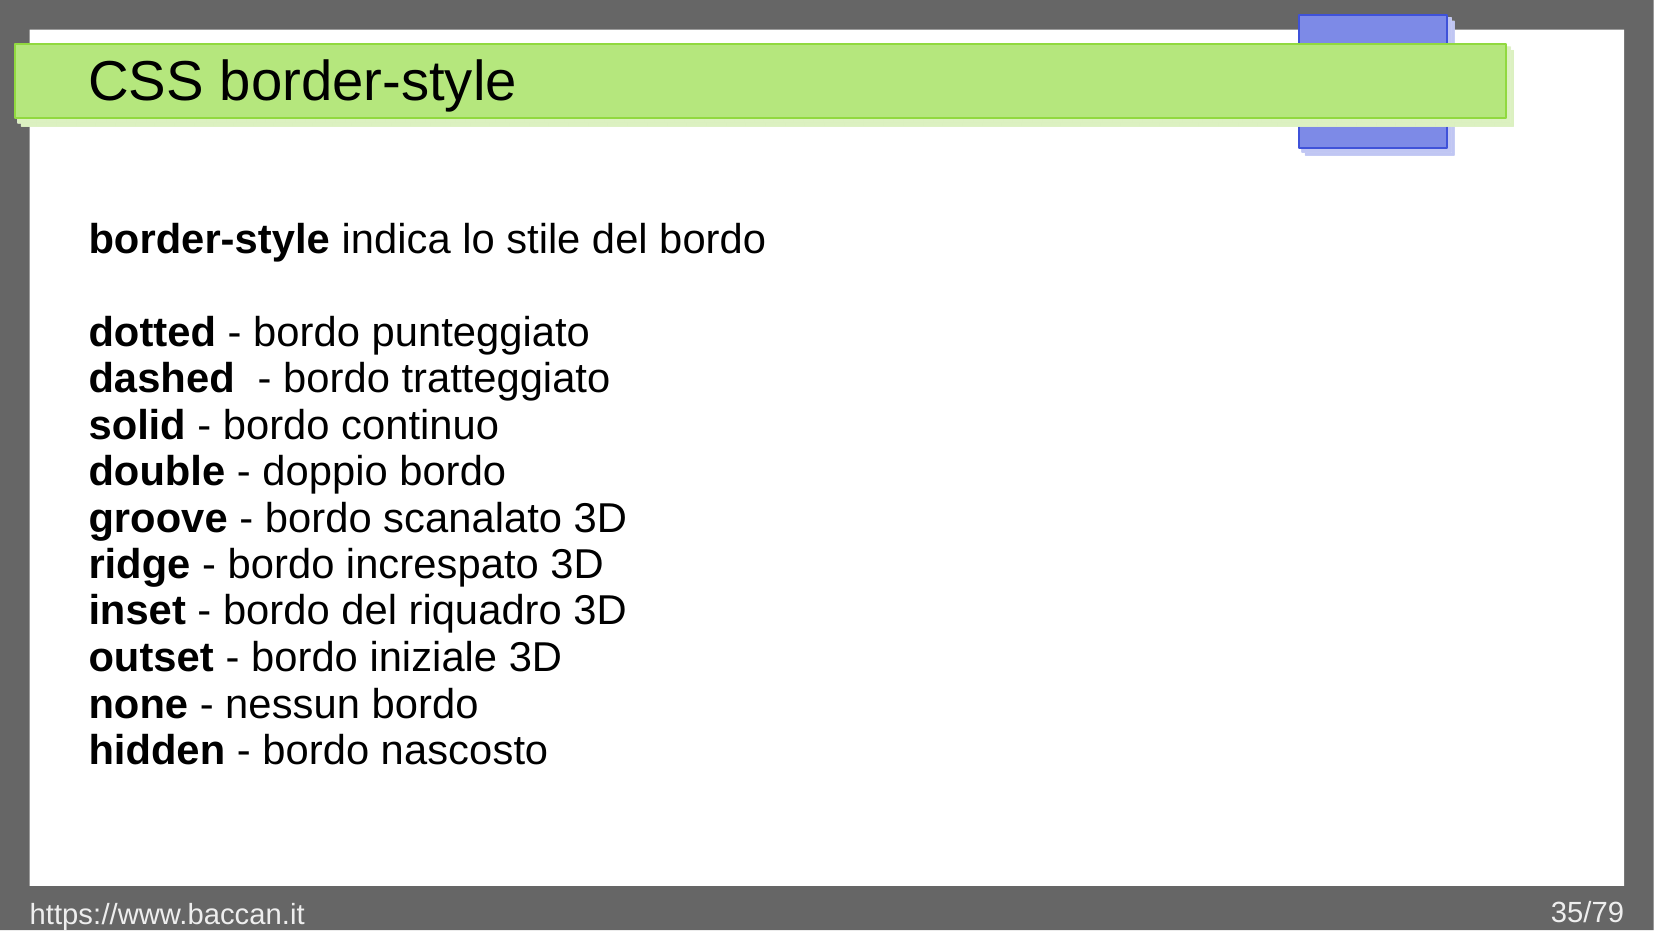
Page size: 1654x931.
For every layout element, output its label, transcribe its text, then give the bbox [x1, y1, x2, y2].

text_box border-style indica lo stile del bordo dotted - bordo punteggiato dashed - bordo tratteggiato solid - bordo continuo double - doppio bordo groove - bordo scanalato 3D ridge - bordo increspato 3D inset - bordo del riquadro 3D outset - bordo iniziale 3D none - nessun bordo hidden - bordo nascosto [88, 169, 1565, 820]
title CSS border-style [88, 44, 1506, 119]
